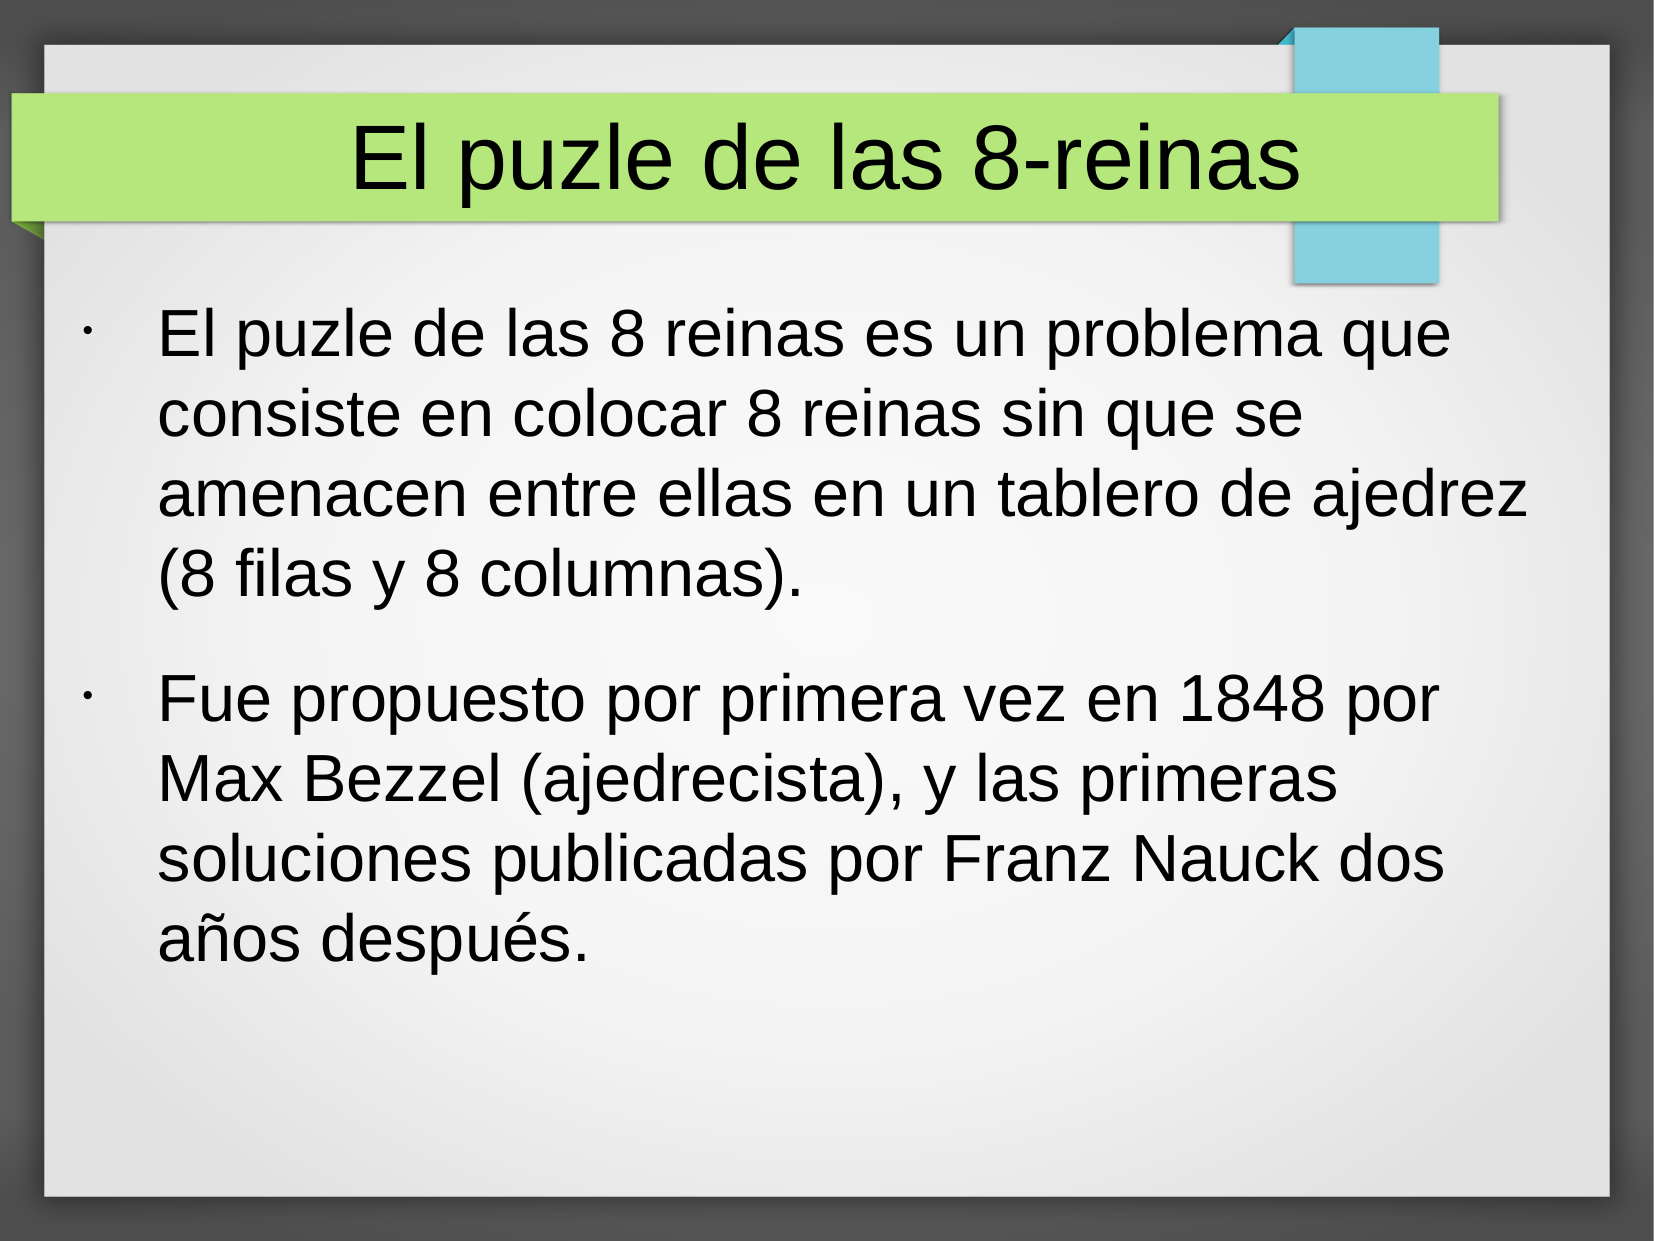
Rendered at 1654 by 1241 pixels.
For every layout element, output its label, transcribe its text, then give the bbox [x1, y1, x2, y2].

picture [0, 0, 1654, 1241]
text_box El puzle de las 8 reinas es un problema que consiste en colocar 8 reinas sin que se amenacen entre ellas en un tablero de ajedrez (8 filas y 8 columnas). Fue propuesto por primera vez en 1848 por Max Bezzel (ajedrecista), y las primeras soluciones publicadas por Franz Nauck dos años después. [82, 290, 1571, 1010]
text_box El puzle de las 8-reinas [82, 49, 1571, 257]
